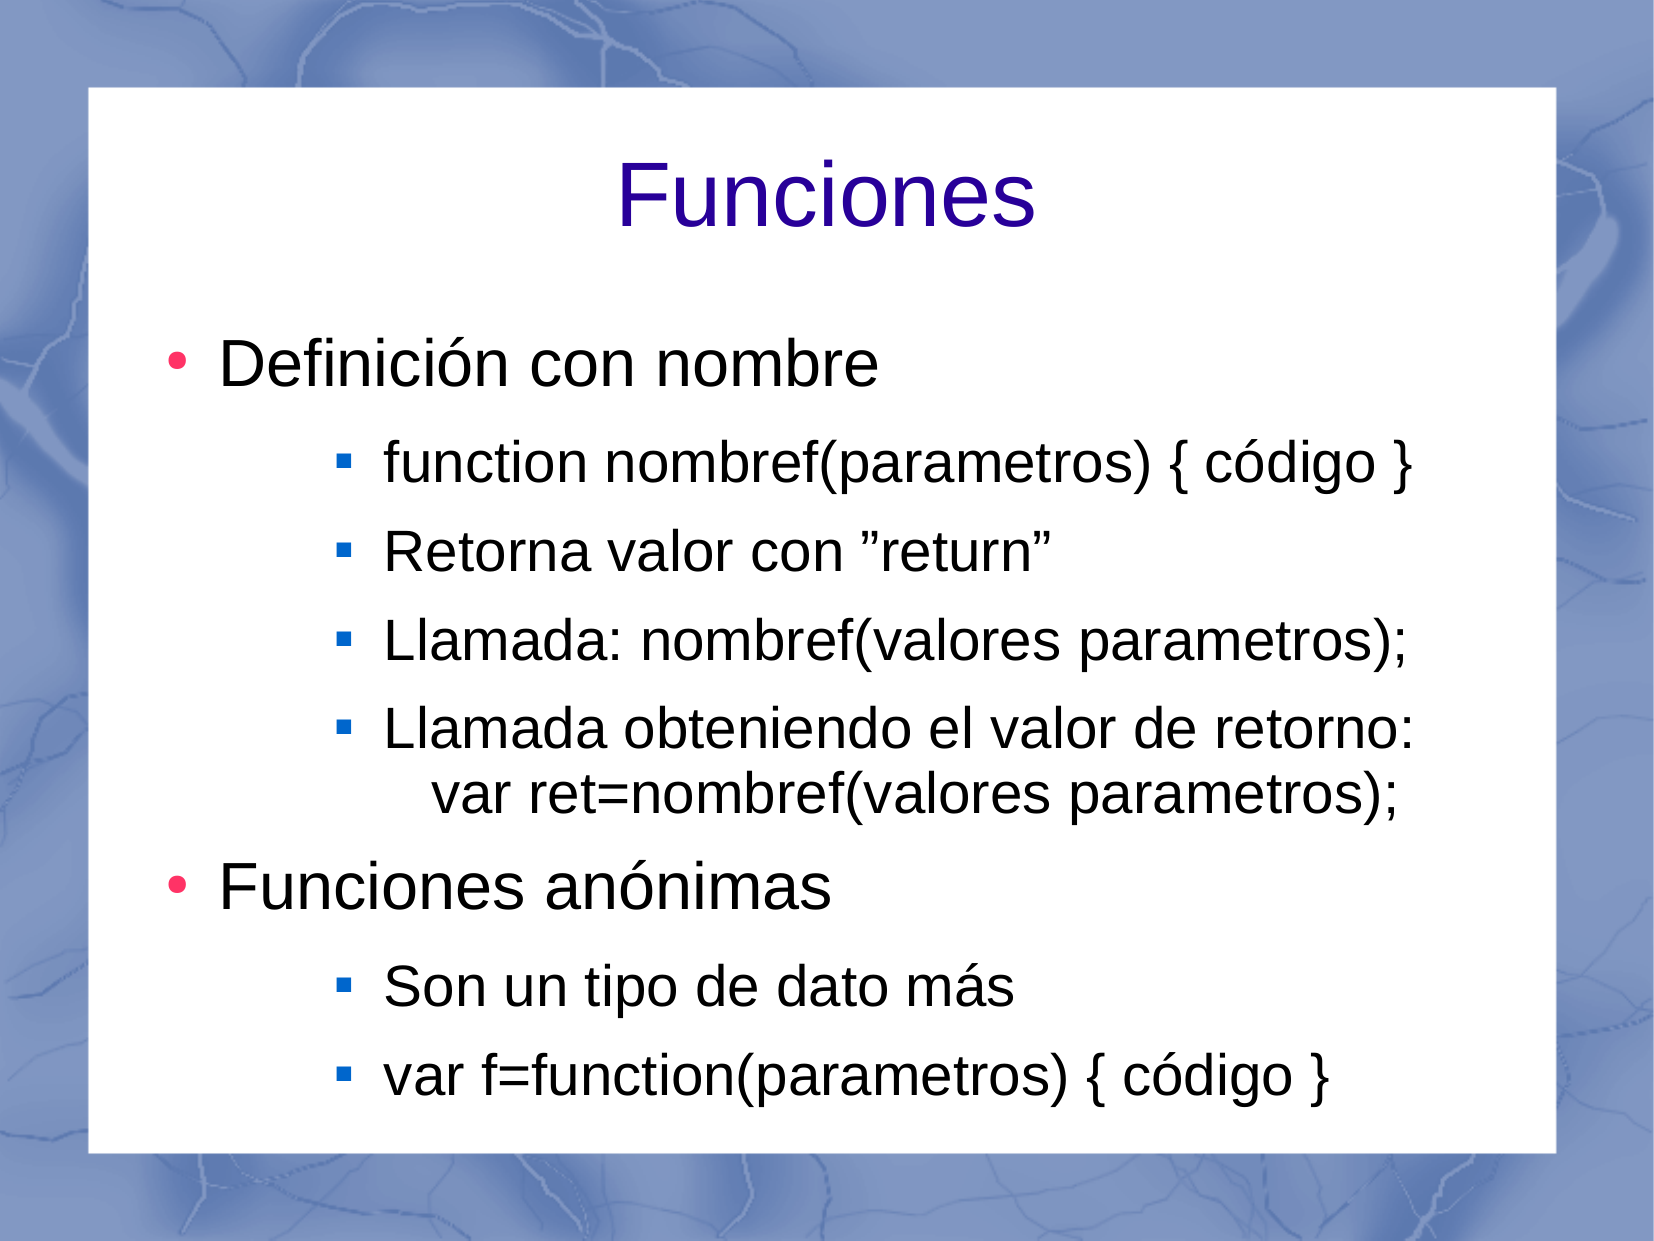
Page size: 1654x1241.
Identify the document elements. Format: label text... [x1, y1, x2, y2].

title Funciones [118, 90, 1536, 298]
picture [0, 0, 1654, 1241]
list Definición con nombre function nombref(parametros) { código } Retorna valor con ”return” Llamada: nombref(valores parametros); Llamada obteniendo el valor de retorno: var ret=nombref(valores parametros); Funciones anónimas Son un tipo de dato más var f=function(parametros) { código } [147, 325, 1506, 1232]
